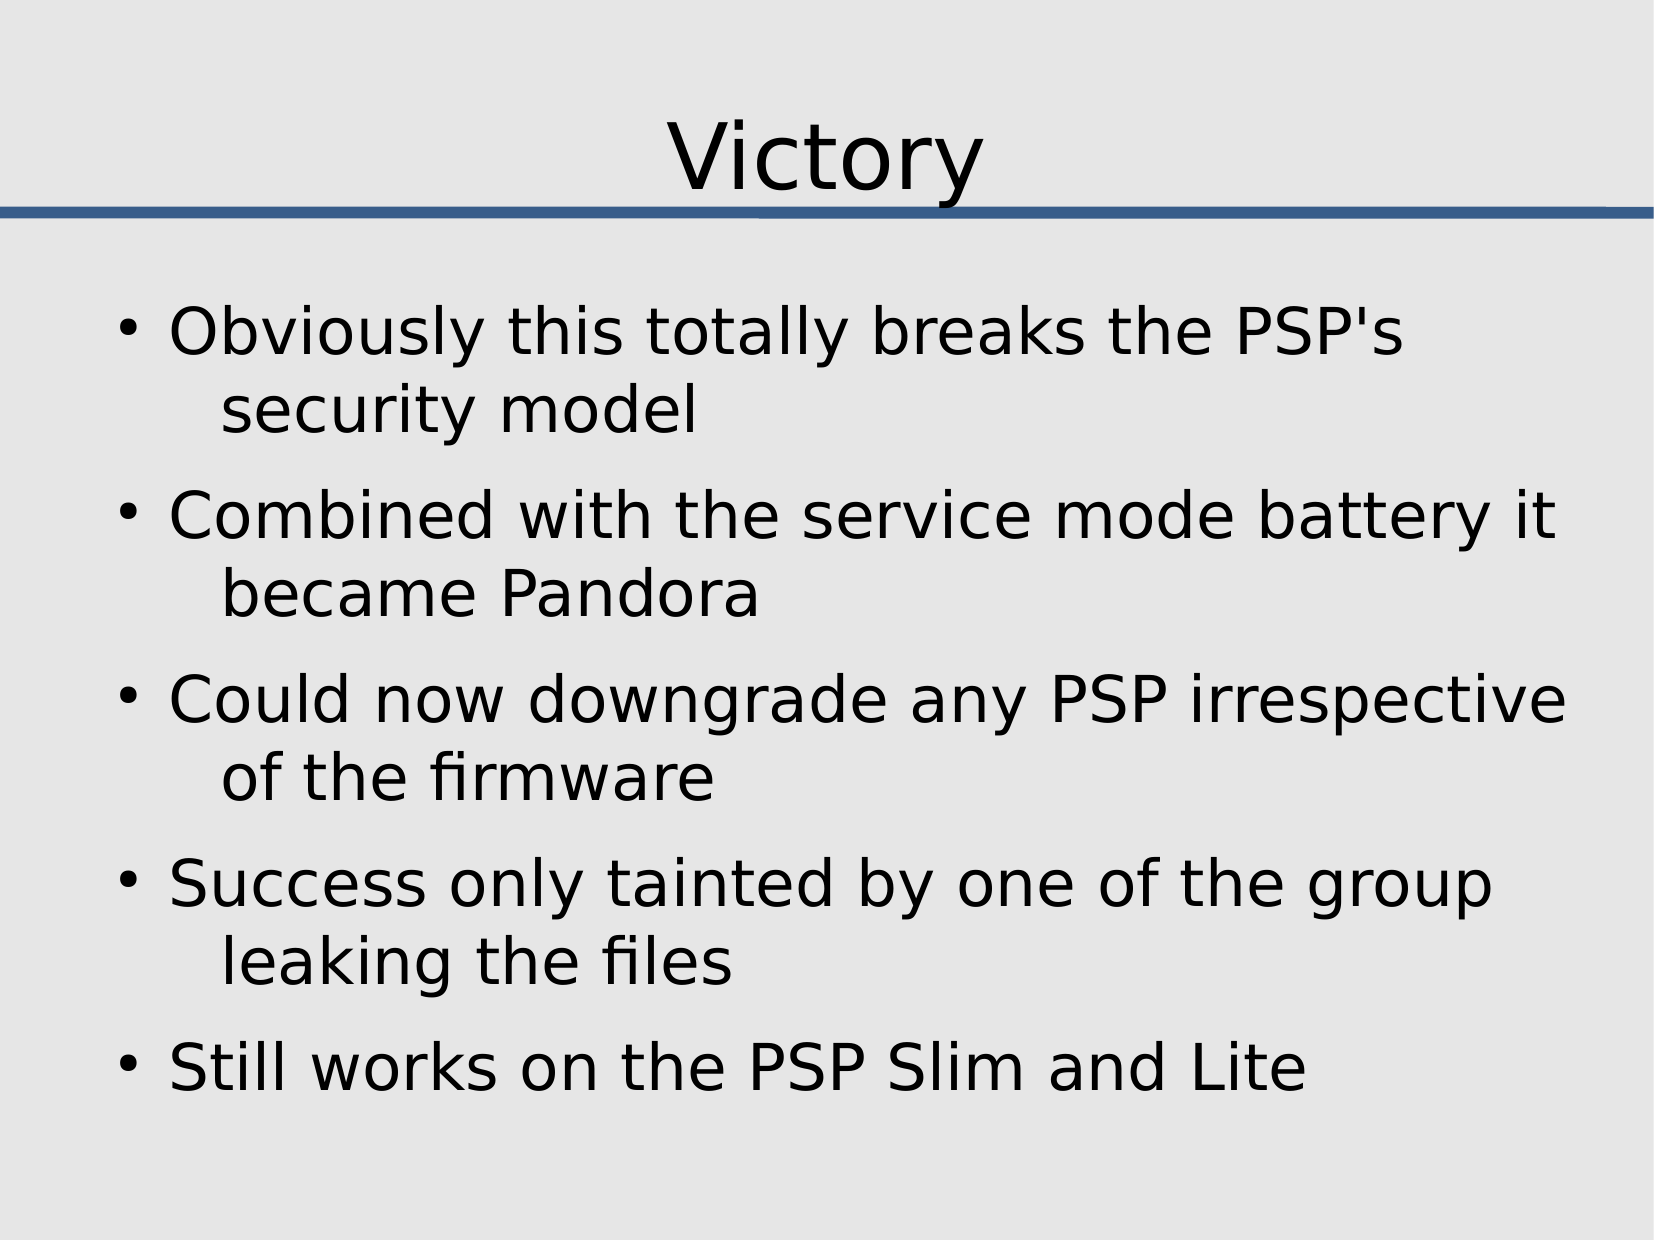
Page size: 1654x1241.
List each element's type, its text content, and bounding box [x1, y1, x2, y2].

list Obviously this totally breaks the PSP's security model Combined with the service mode battery it became Pandora Could now downgrade any PSP irrespective of the firmware Success only tainted by one of the group leaking the files Still works on the PSP Slim and Lite [82, 290, 1571, 1109]
title Victory [82, 56, 1571, 250]
